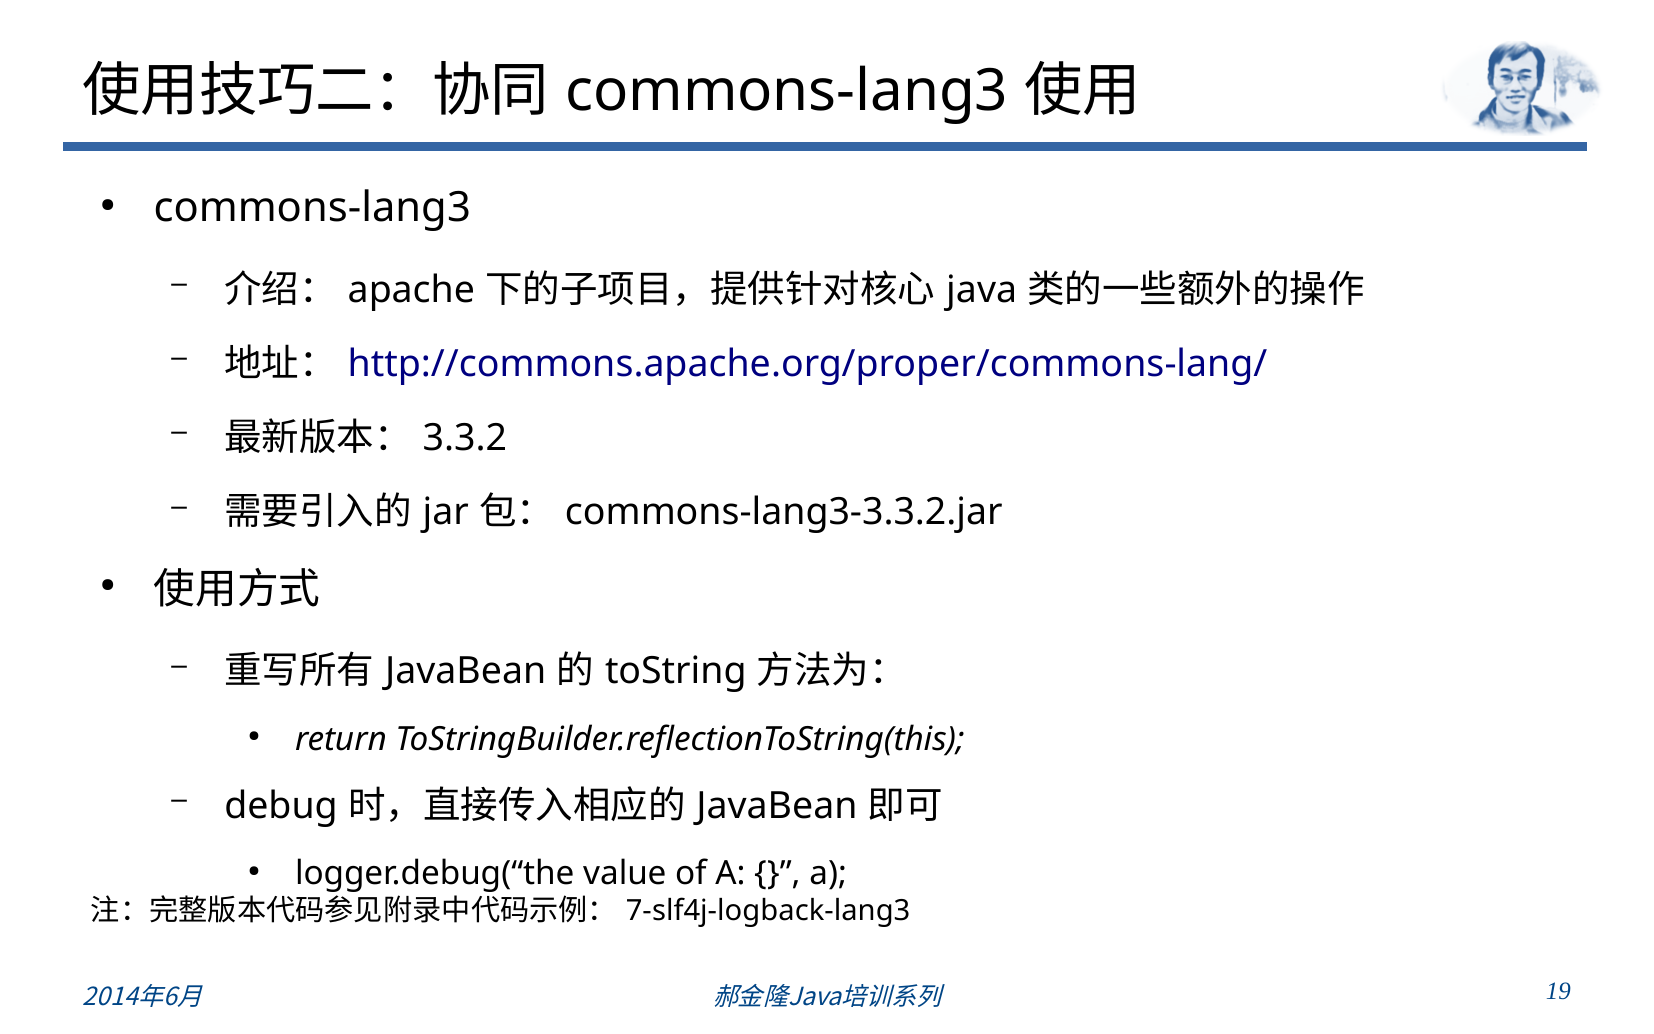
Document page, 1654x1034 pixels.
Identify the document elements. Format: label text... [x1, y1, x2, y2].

title 使用技巧二：协同commons-lang3使用 [82, 41, 1571, 130]
picture [1440, 41, 1604, 136]
text_box 注：完整版本代码参见附录中代码示例：7-slf4j-logback-lang3 [76, 882, 910, 933]
list commons-lang3 介绍：apache下的子项目，提供针对核心java类的一些额外的操作 地址：http://commons.apache.org/proper/commons-lang/ 最新版本：3.3.2 需要引入的jar包：commons-lang3-3.3.2.jar 使用方式 重写所有JavaBean的toString方法为： return ToStringBuilder.reflectionToString(this); debug时，直接传入相应的JavaBean即可 logger.debug(“the value of A: {}”, a); [82, 177, 1571, 910]
